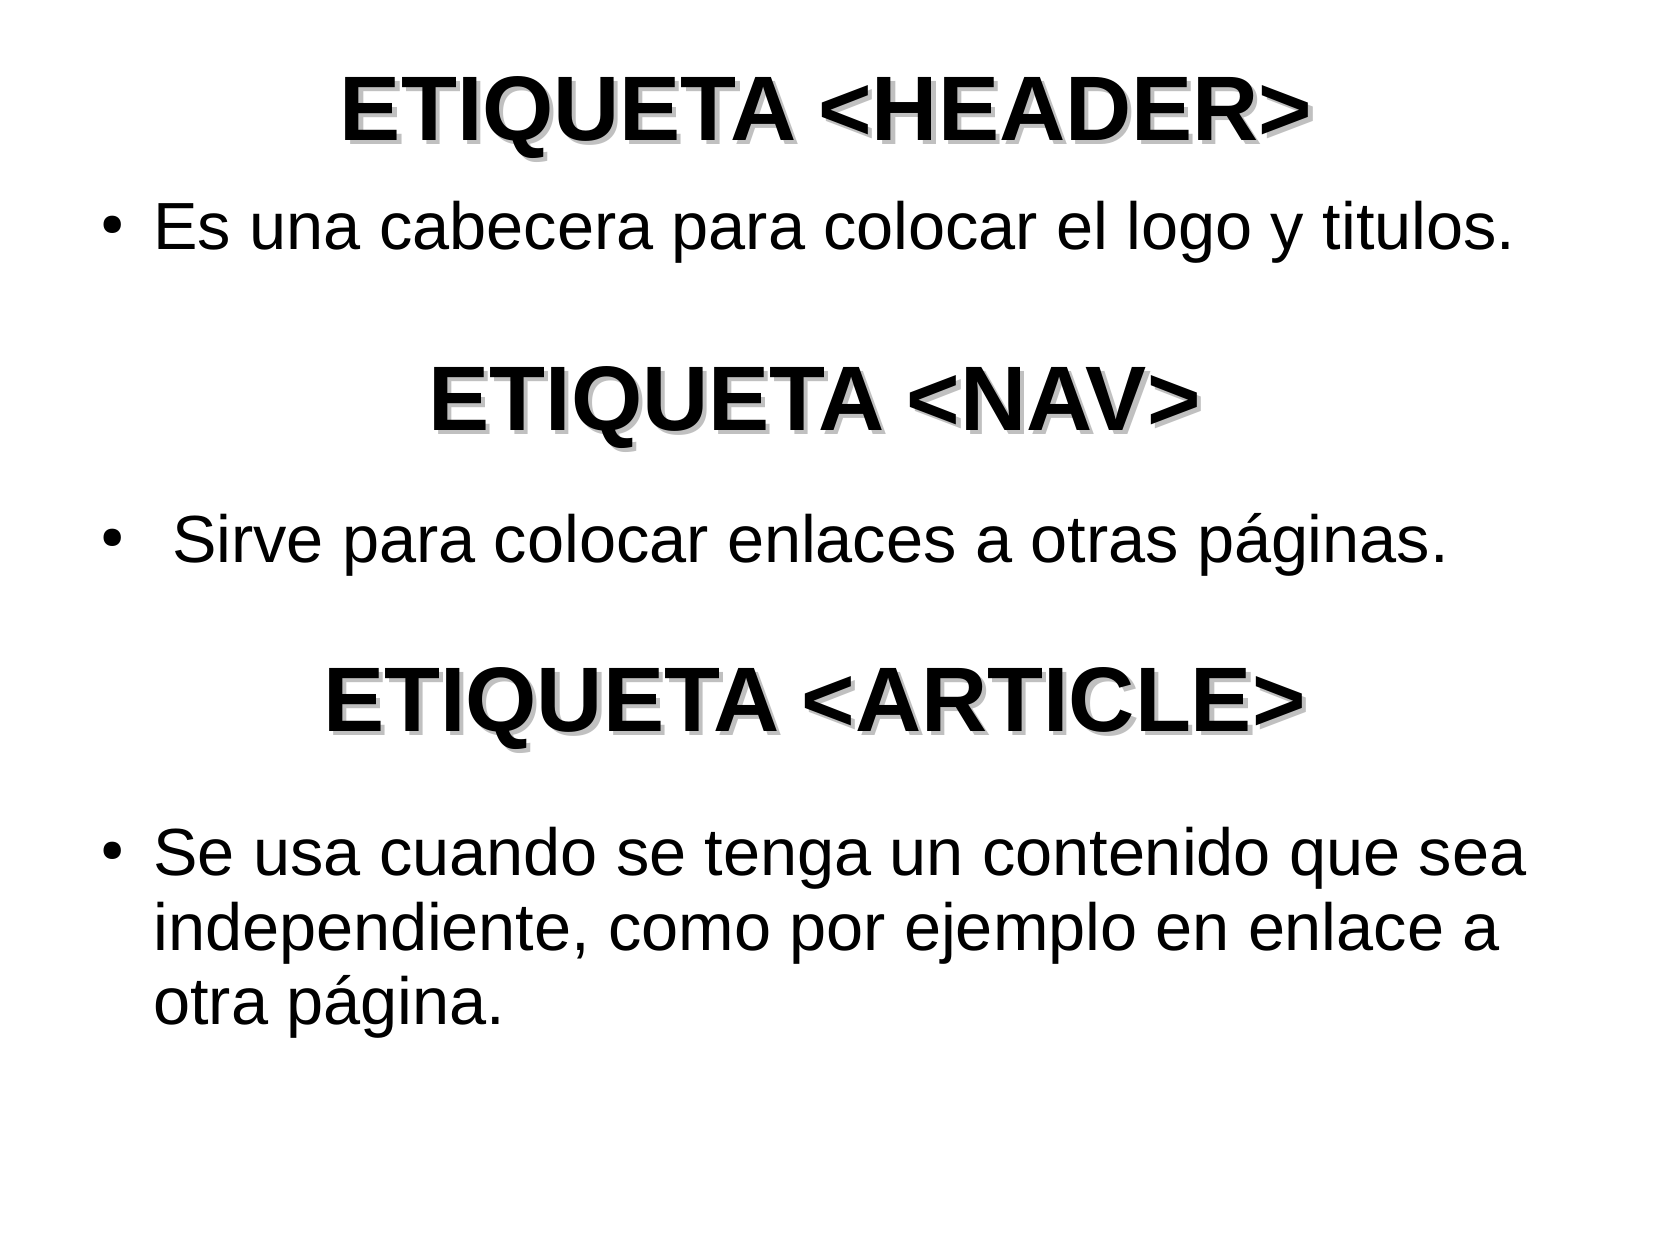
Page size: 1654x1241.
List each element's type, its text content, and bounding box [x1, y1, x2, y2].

title ETIQUETA <ARTICLE> [70, 596, 1560, 804]
title ETIQUETA <NAV> [70, 295, 1560, 503]
title ETIQUETA <HEADER> [82, 5, 1571, 188]
list Es una cabecera para colocar el logo y titulos. Sirve para colocar enlaces a otras páginas. Se usa cuando se tenga un contenido que sea independiente, como por ejemplo en enlace a otra página. [82, 188, 1571, 1123]
